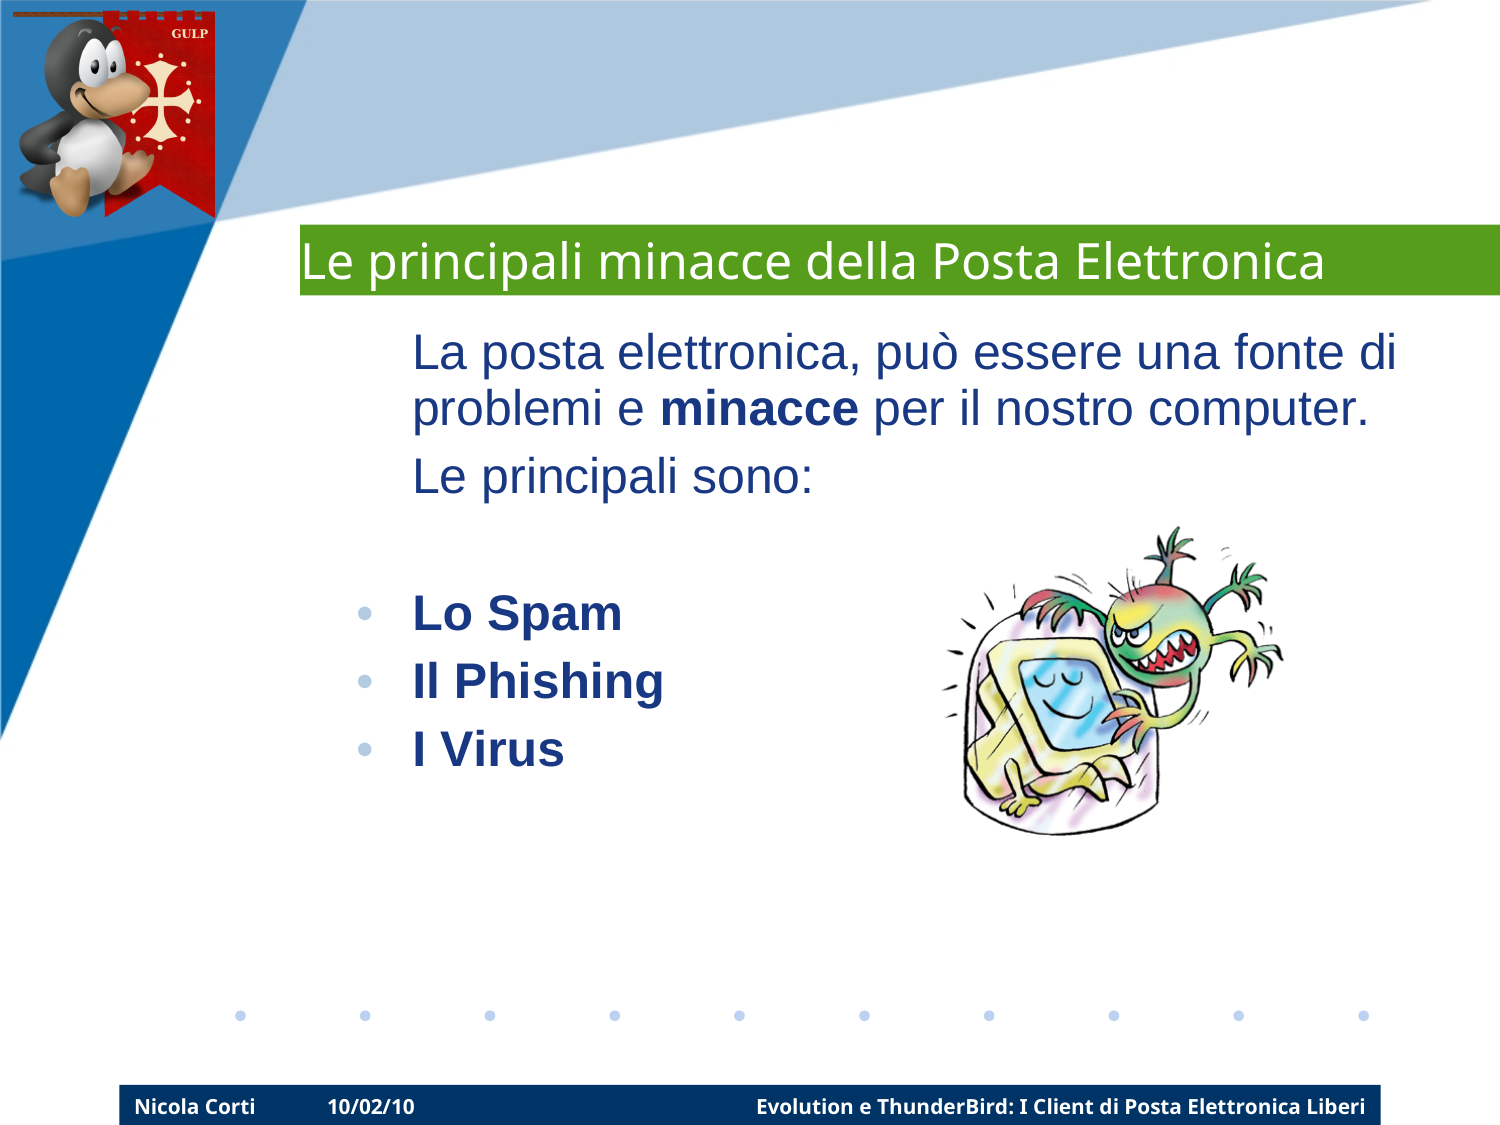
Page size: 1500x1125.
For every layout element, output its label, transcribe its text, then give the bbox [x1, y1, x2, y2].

list La posta elettronica, può essere una fonte di problemi e minacce per il nostro computer. Le principali sono: Lo Spam Il Phishing I Virus [299, 324, 1418, 1068]
picture [900, 512, 1329, 857]
title Le principali minacce della Posta Elettronica [300, 224, 1500, 296]
picture [0, 0, 1500, 842]
